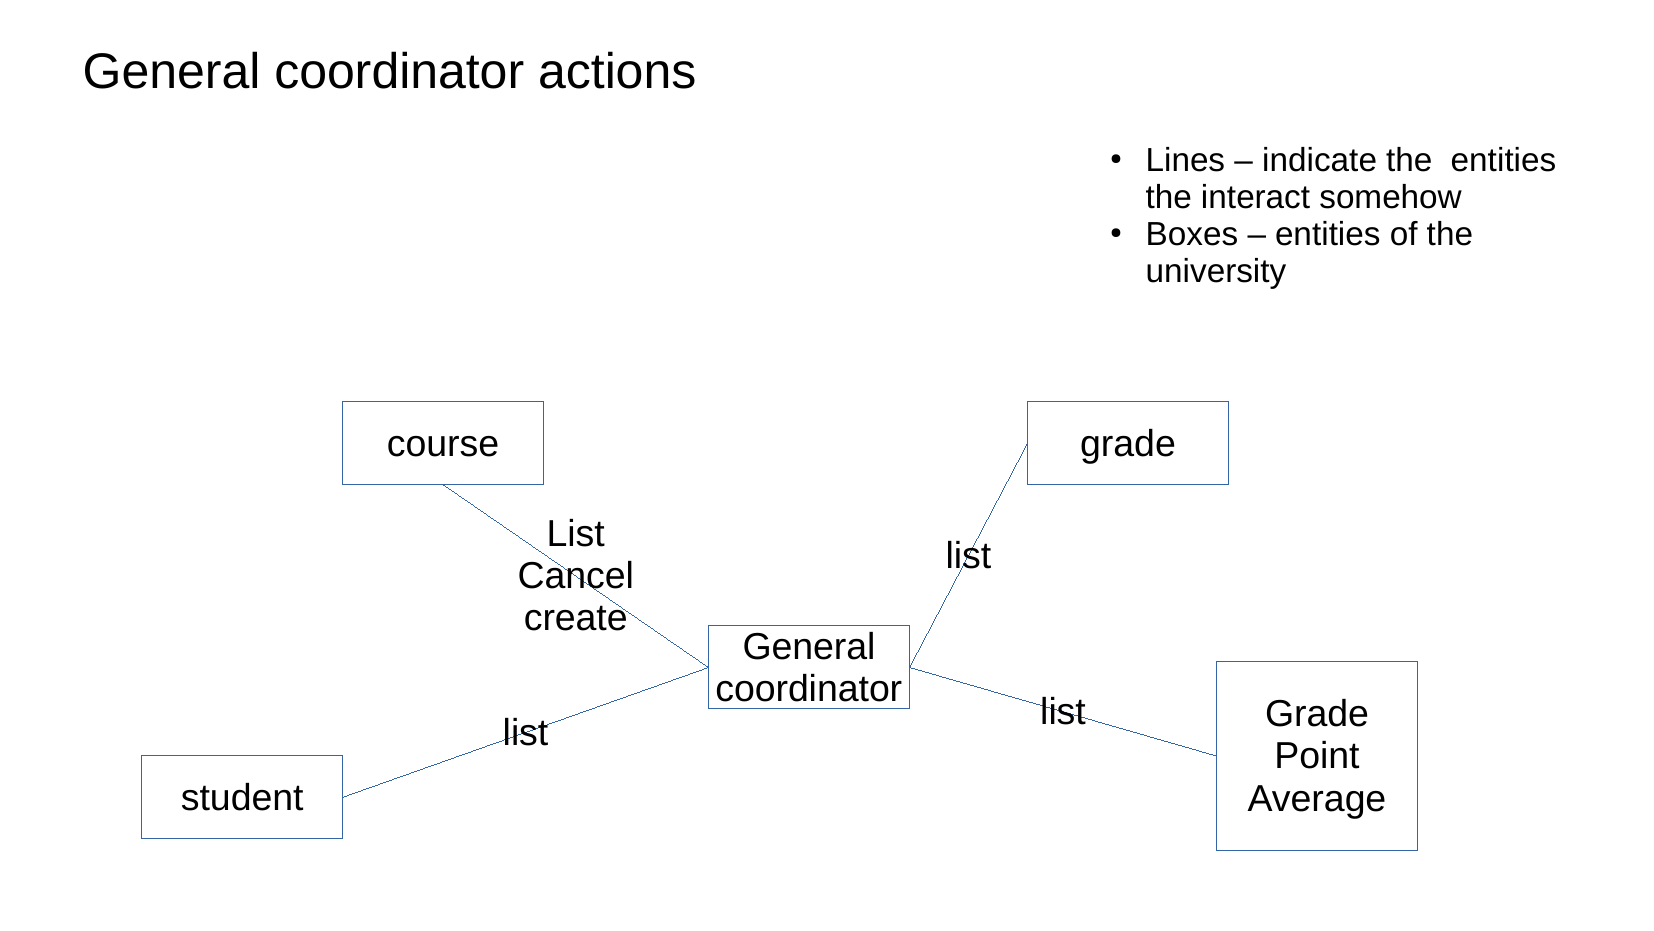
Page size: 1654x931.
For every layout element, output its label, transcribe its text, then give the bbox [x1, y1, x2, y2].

text_box grade [1027, 401, 1229, 485]
text_box Lines – indicate the entities the interact somehow Boxes – entities of the university [1110, 141, 1572, 390]
text_box Grade Point Average [1216, 661, 1418, 851]
text_box General coordinator [708, 625, 910, 709]
text_box course [342, 401, 544, 485]
text_box student [141, 755, 343, 839]
title General coordinator actions [82, 37, 1571, 107]
